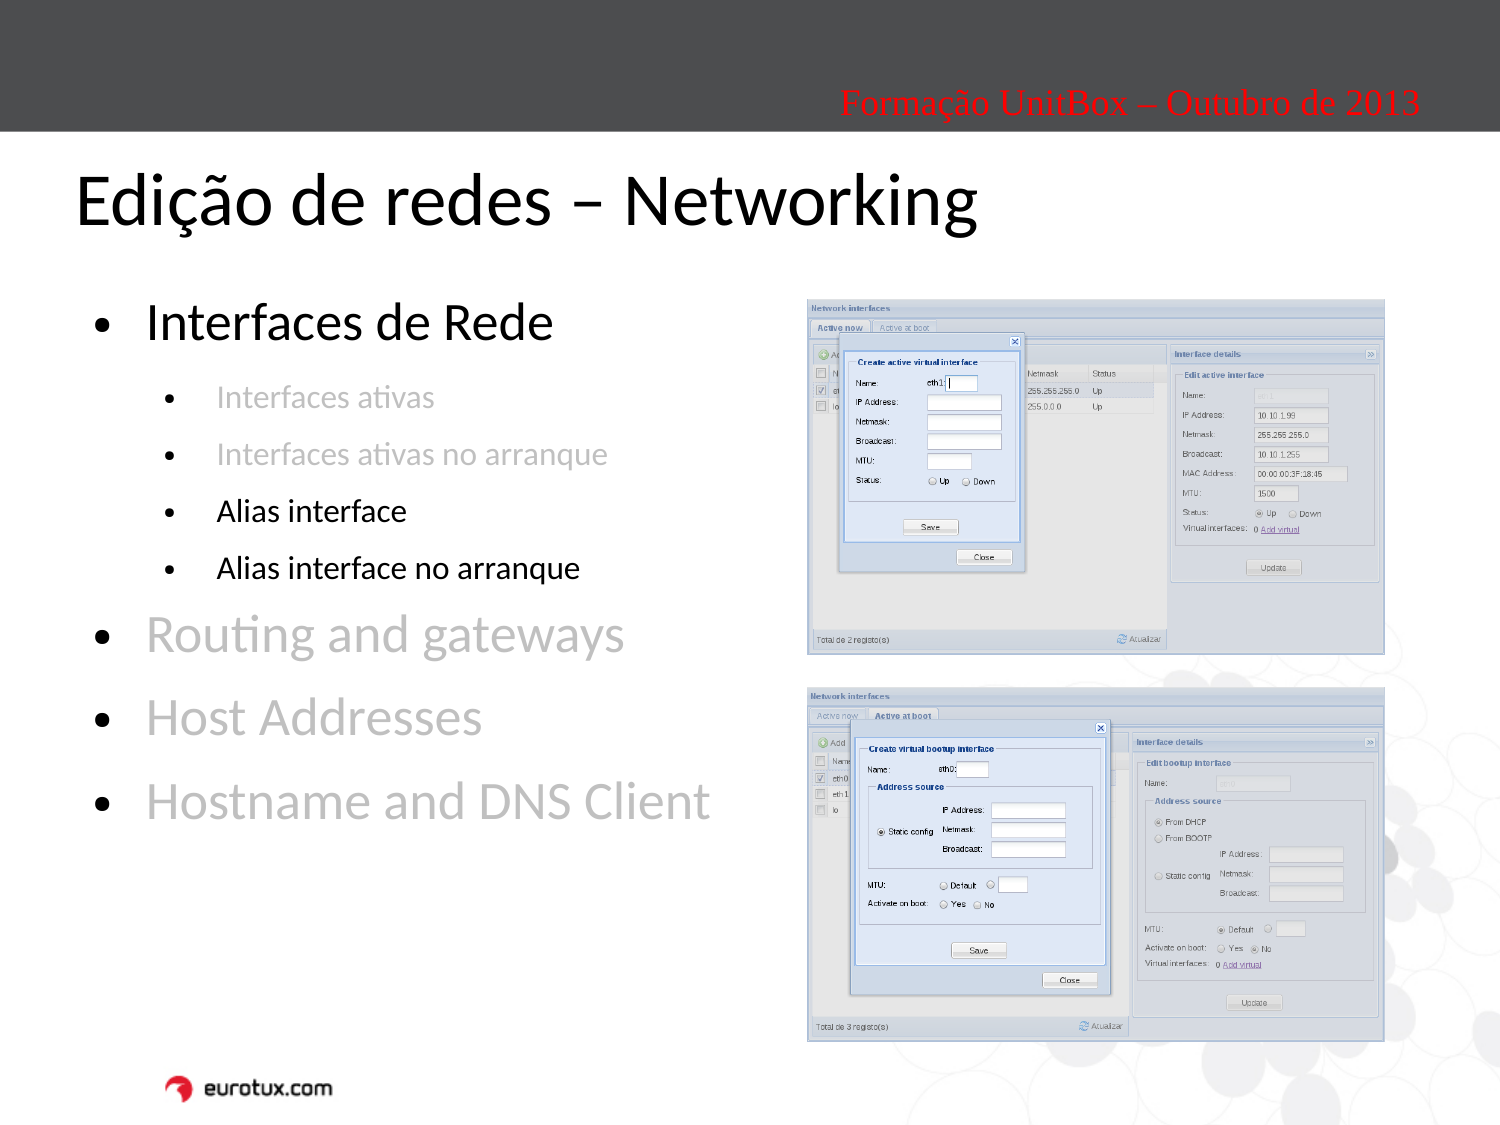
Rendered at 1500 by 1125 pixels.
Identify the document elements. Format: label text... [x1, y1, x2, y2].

list Interfaces de Rede Interfaces ativas Interfaces ativas no arranque Alias interface Alias interface no arranque Routing and gateways Host Addresses Hostname and DNS Client [75, 299, 734, 1043]
picture [0, 0, 1500, 1125]
title Edição de redes – Networking [75, 112, 1425, 301]
